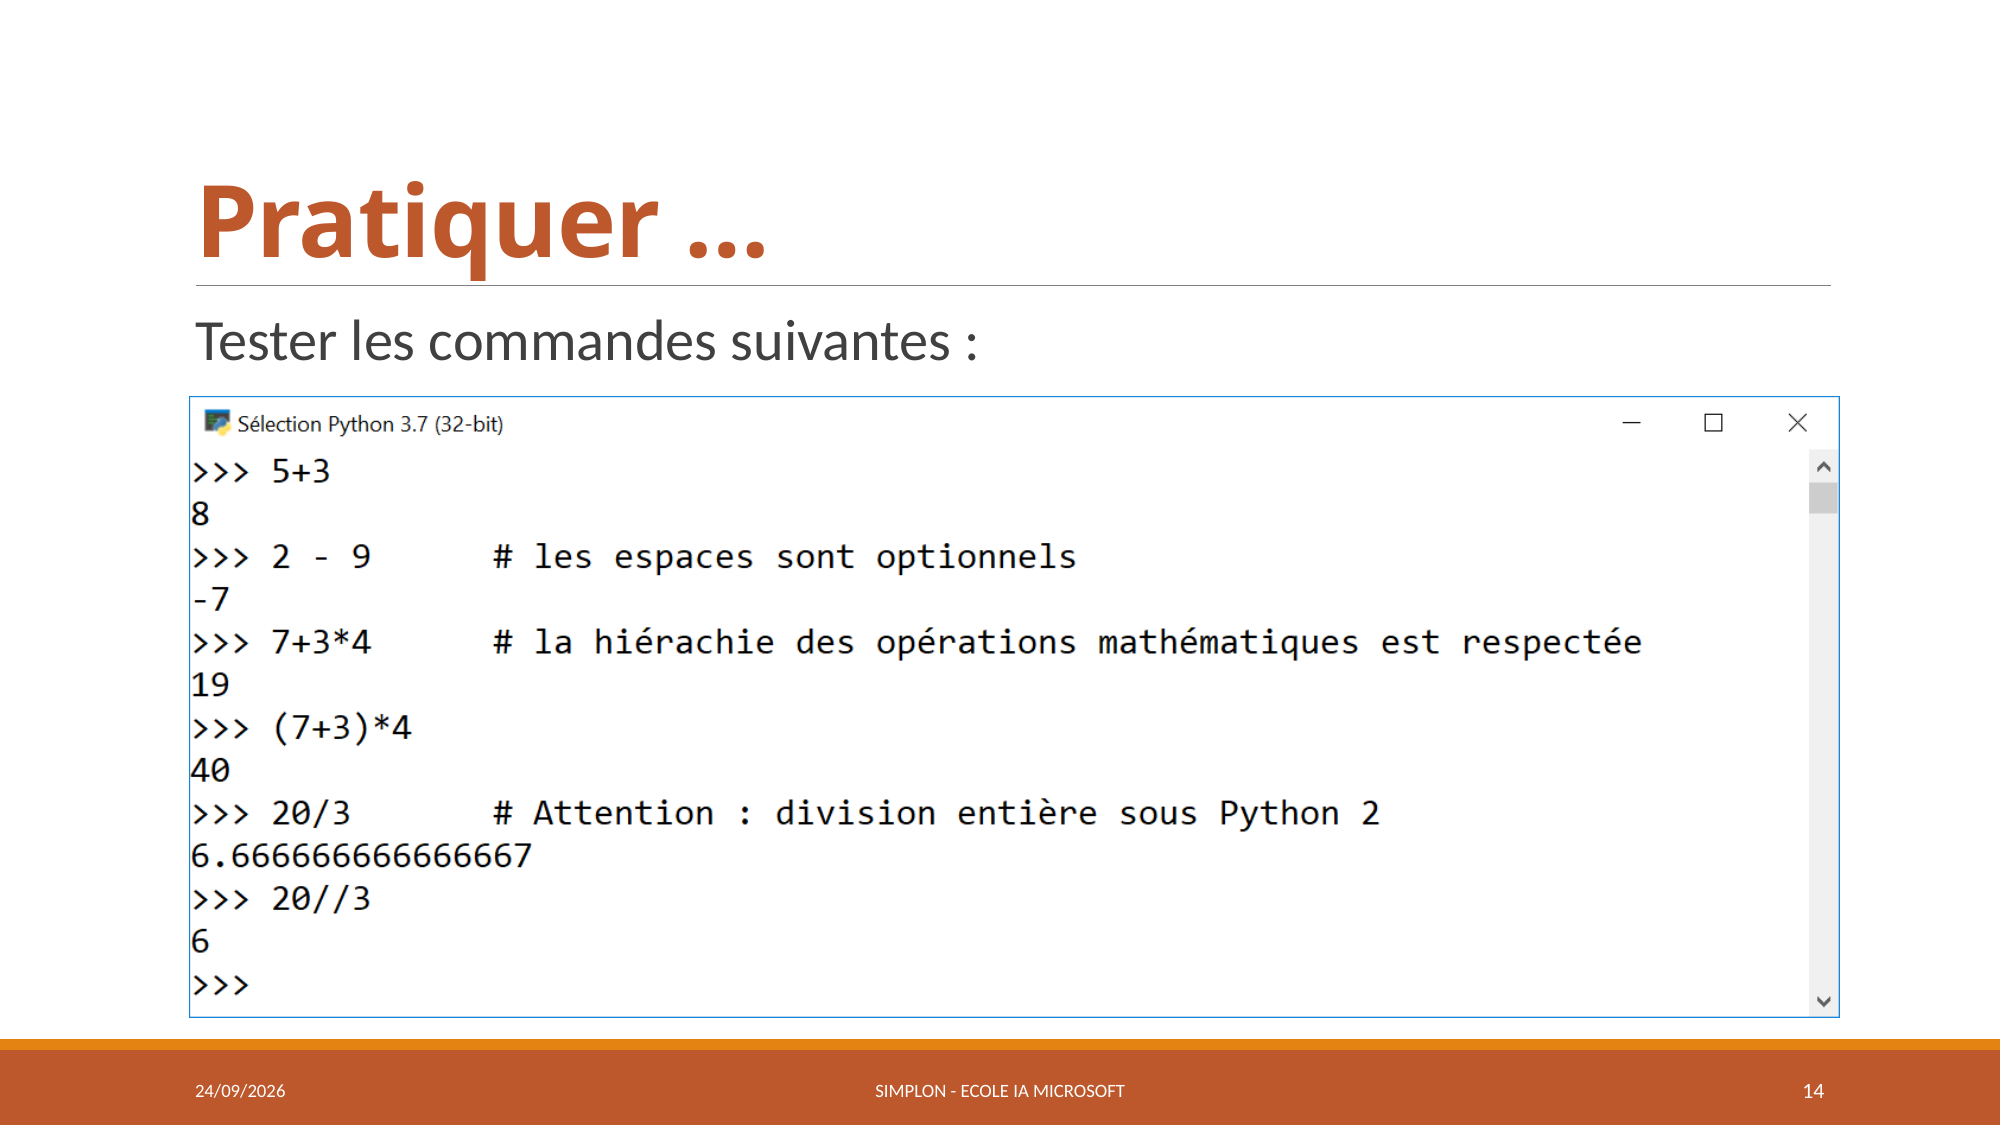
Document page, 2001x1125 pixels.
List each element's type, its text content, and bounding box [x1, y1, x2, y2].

list Tester les commandes suivantes : [180, 302, 1830, 976]
slide_number 16/01/2020 [180, 1059, 586, 1120]
title Pratiquer … [180, 47, 1830, 285]
picture [189, 396, 1840, 1018]
footer Simplon - Ecole IA Microsoft [604, 1059, 1396, 1120]
slide_number <numéro> [1624, 1059, 1840, 1120]
